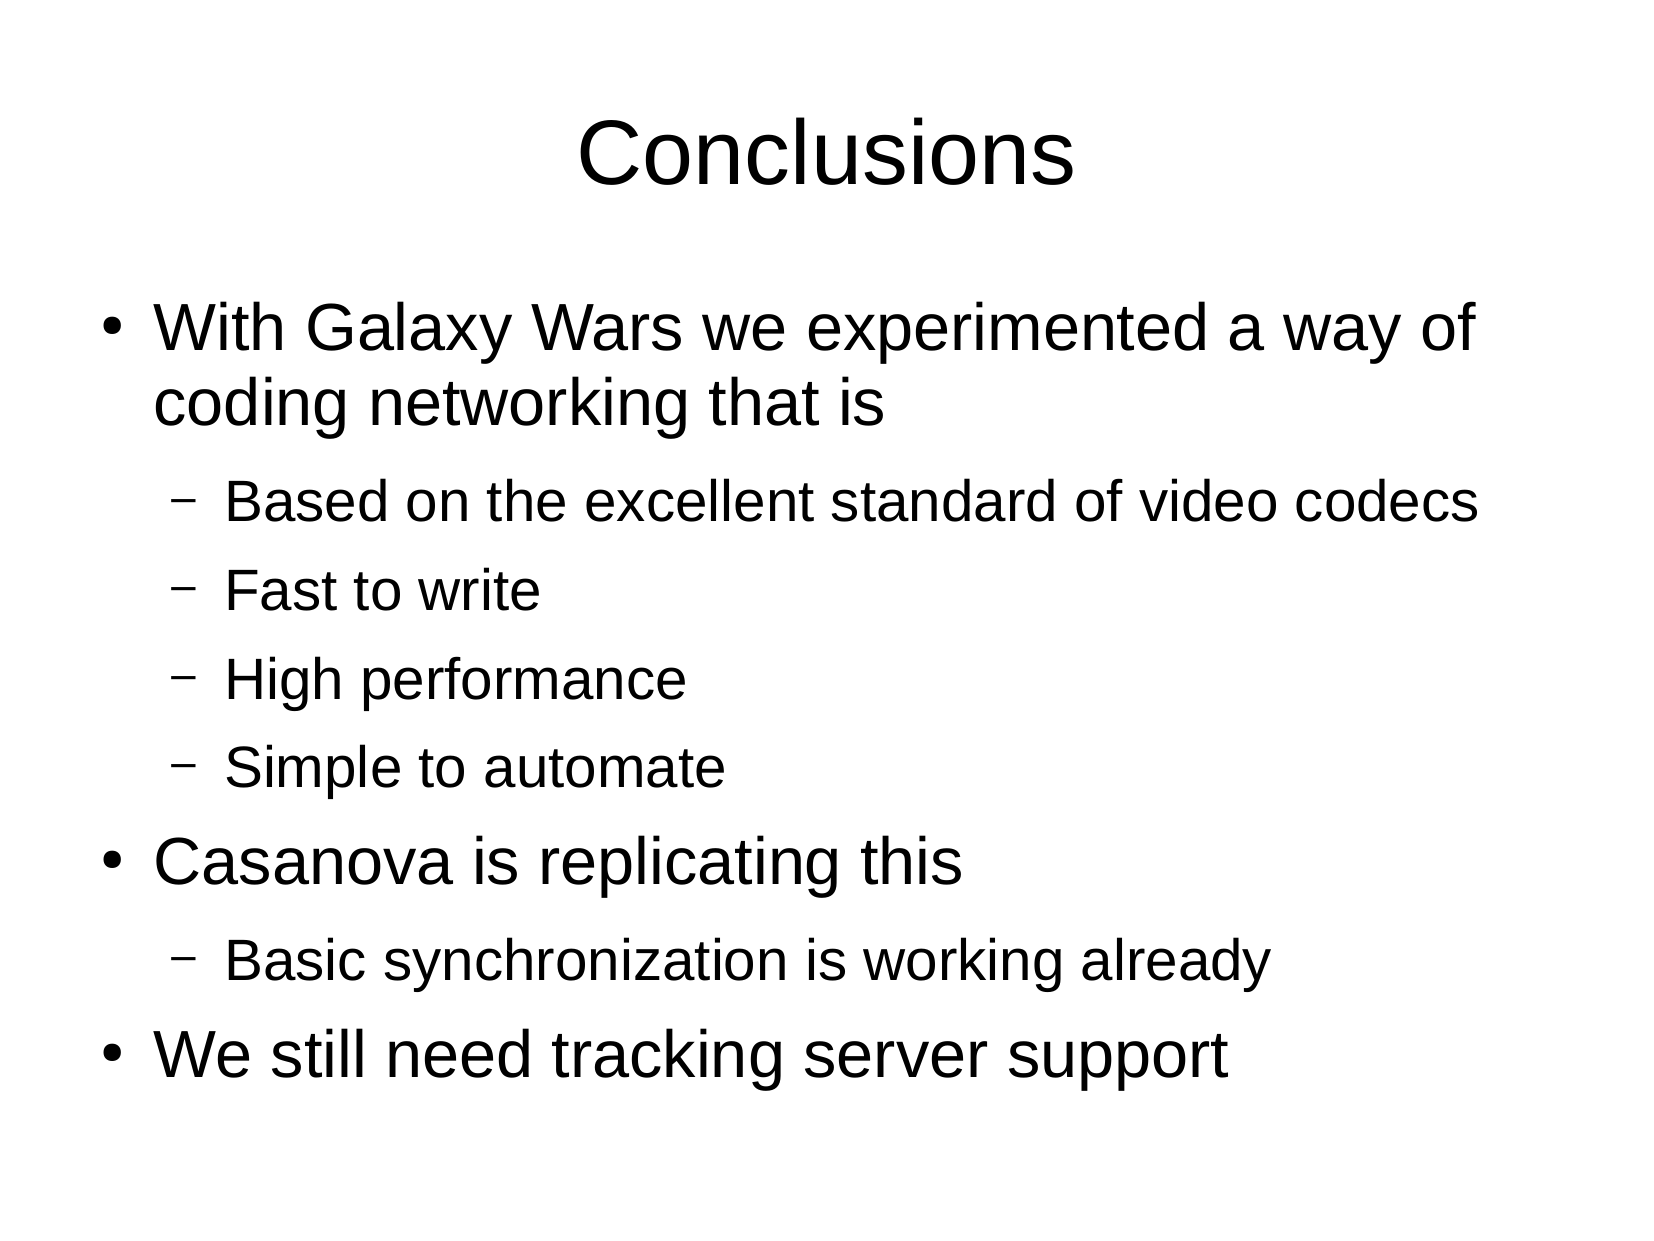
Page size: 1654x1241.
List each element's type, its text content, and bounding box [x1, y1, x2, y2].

title Conclusions [82, 49, 1571, 257]
list With Galaxy Wars we experimented a way of coding networking that is Based on the excellent standard of video codecs Fast to write High performance Simple to automate Casanova is replicating this Basic synchronization is working already We still need tracking server support [82, 290, 1571, 1109]
